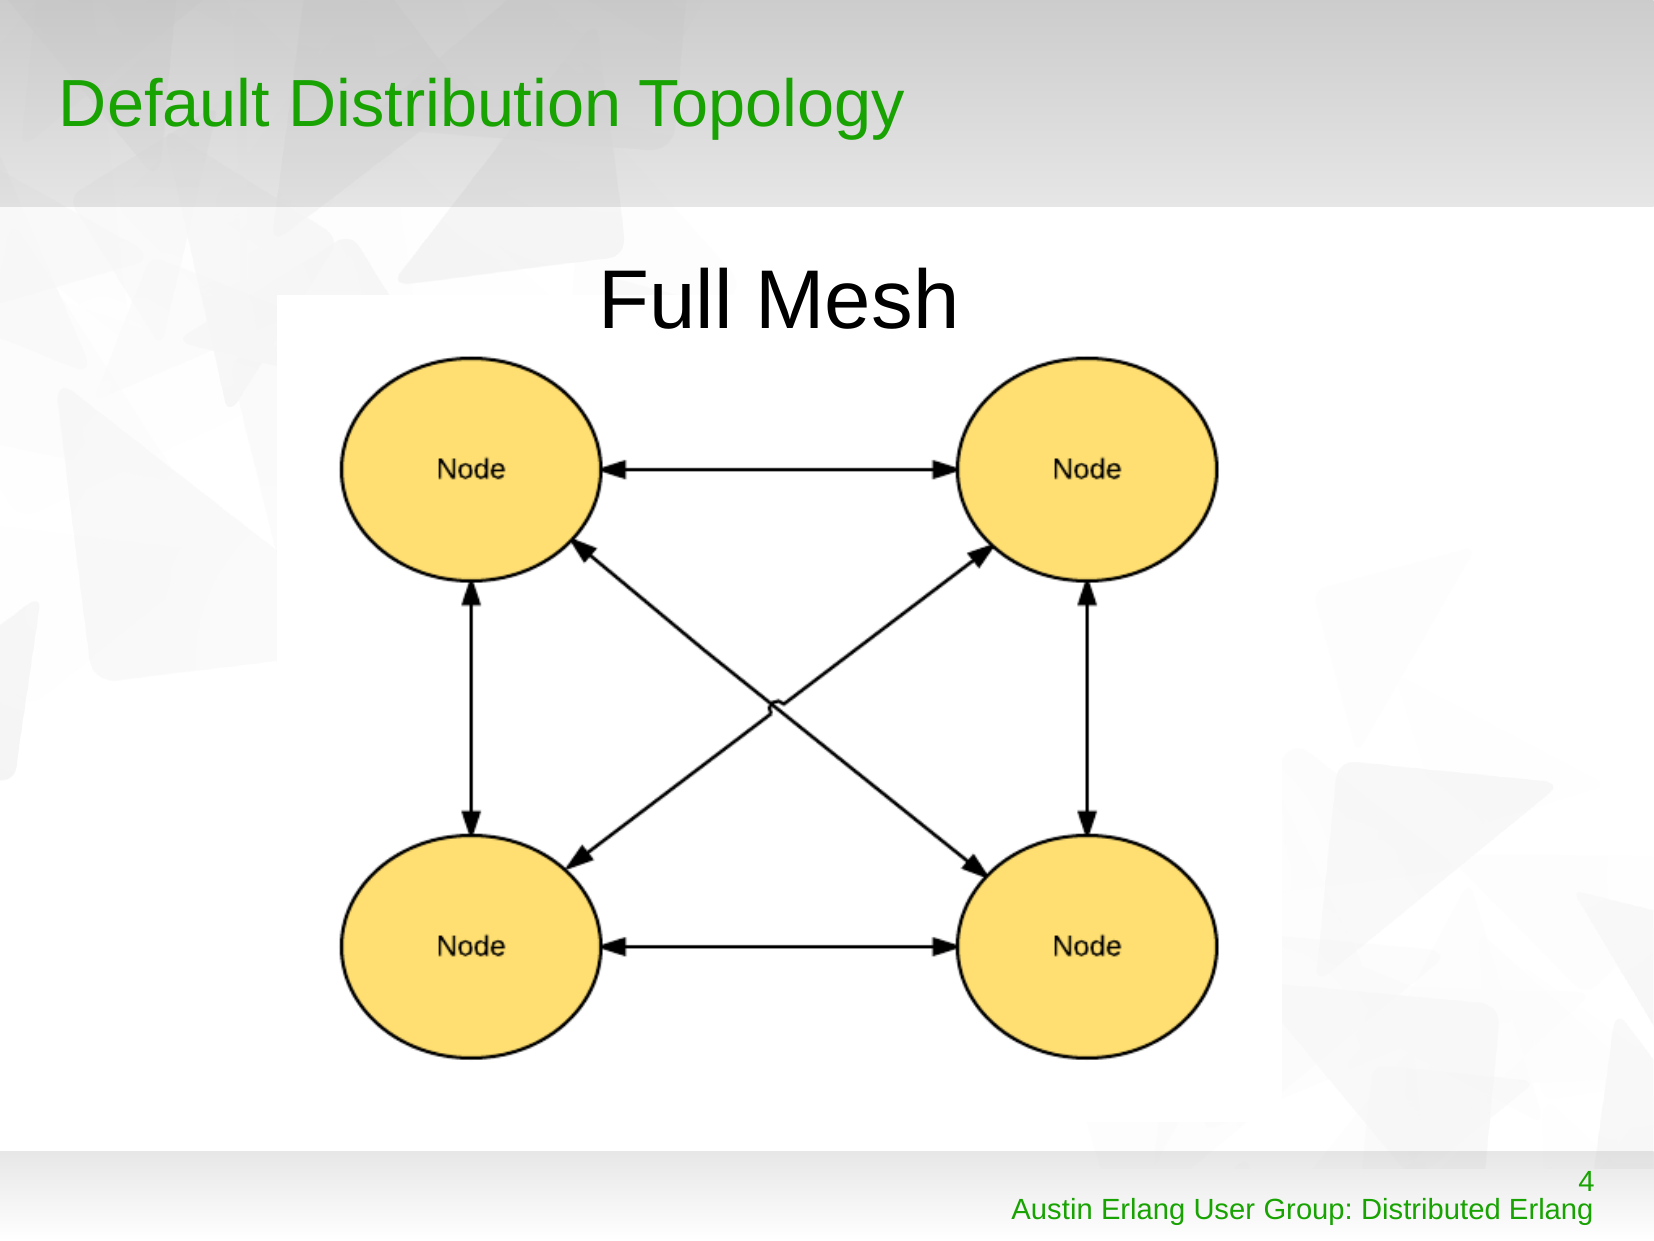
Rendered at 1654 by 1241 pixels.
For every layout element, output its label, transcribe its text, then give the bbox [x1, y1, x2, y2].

text_box Full Mesh [583, 246, 975, 355]
title Default Distribution Topology [59, 29, 1595, 178]
picture [0, 0, 1654, 1169]
